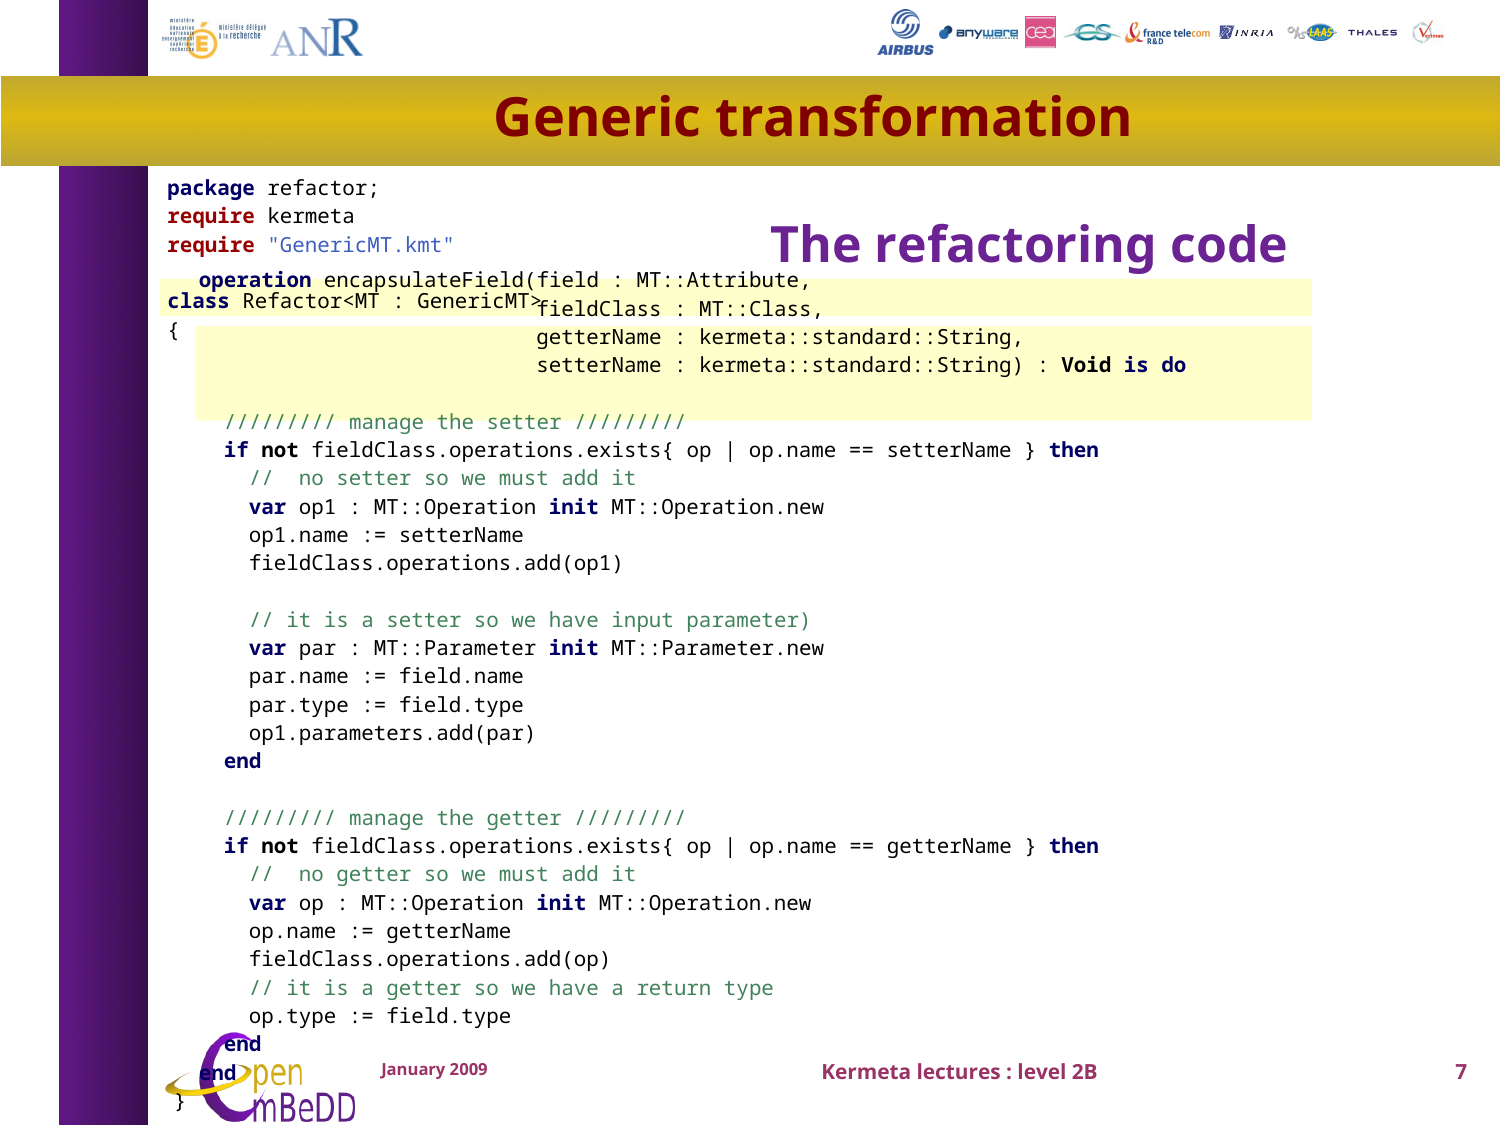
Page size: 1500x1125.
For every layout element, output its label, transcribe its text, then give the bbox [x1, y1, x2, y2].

text_box [764, 278, 770, 286]
text_box [631, 278, 1312, 317]
picture [162, 18, 266, 59]
text_box [752, 278, 758, 286]
picture [270, 18, 363, 57]
list The refactoring code [650, 209, 1410, 268]
picture [877, 9, 1445, 55]
picture [1, 0, 1500, 1125]
text_box operation encapsulateField(field : MT::Attribute, fieldClass : MT::Class, getterName : kermeta::standard::String, setterName : kermeta::standard::String) : Void is do ///////// manage the setter ///////// if not fieldClass.operations.exists{ op | op.name == setterName } then // no setter so we must add it var op1 : MT::Operation init MT::Operation.new op1.name := setterName fieldClass.operations.add(op1) // it is a setter so we have input parameter) var par : MT::Parameter init MT::Parameter.new par.name := field.name par.type := field.type op1.parameters.add(par) end ///////// manage the getter ///////// if not fieldClass.operations.exists{ op | op.name == getterName } then // no getter so we must add it var op : MT::Operation init MT::Operation.new op.name := getterName fieldClass.operations.add(op) // it is a getter so we have a return type op.type := field.type end end } [159, 318, 1340, 1062]
title Generic transformation [147, 66, 1481, 164]
picture [165, 1062, 355, 1122]
text_box package refactor; require kermeta require "GenericMT.kmt" class Refactor<MT : GenericMT> { [152, 177, 631, 339]
